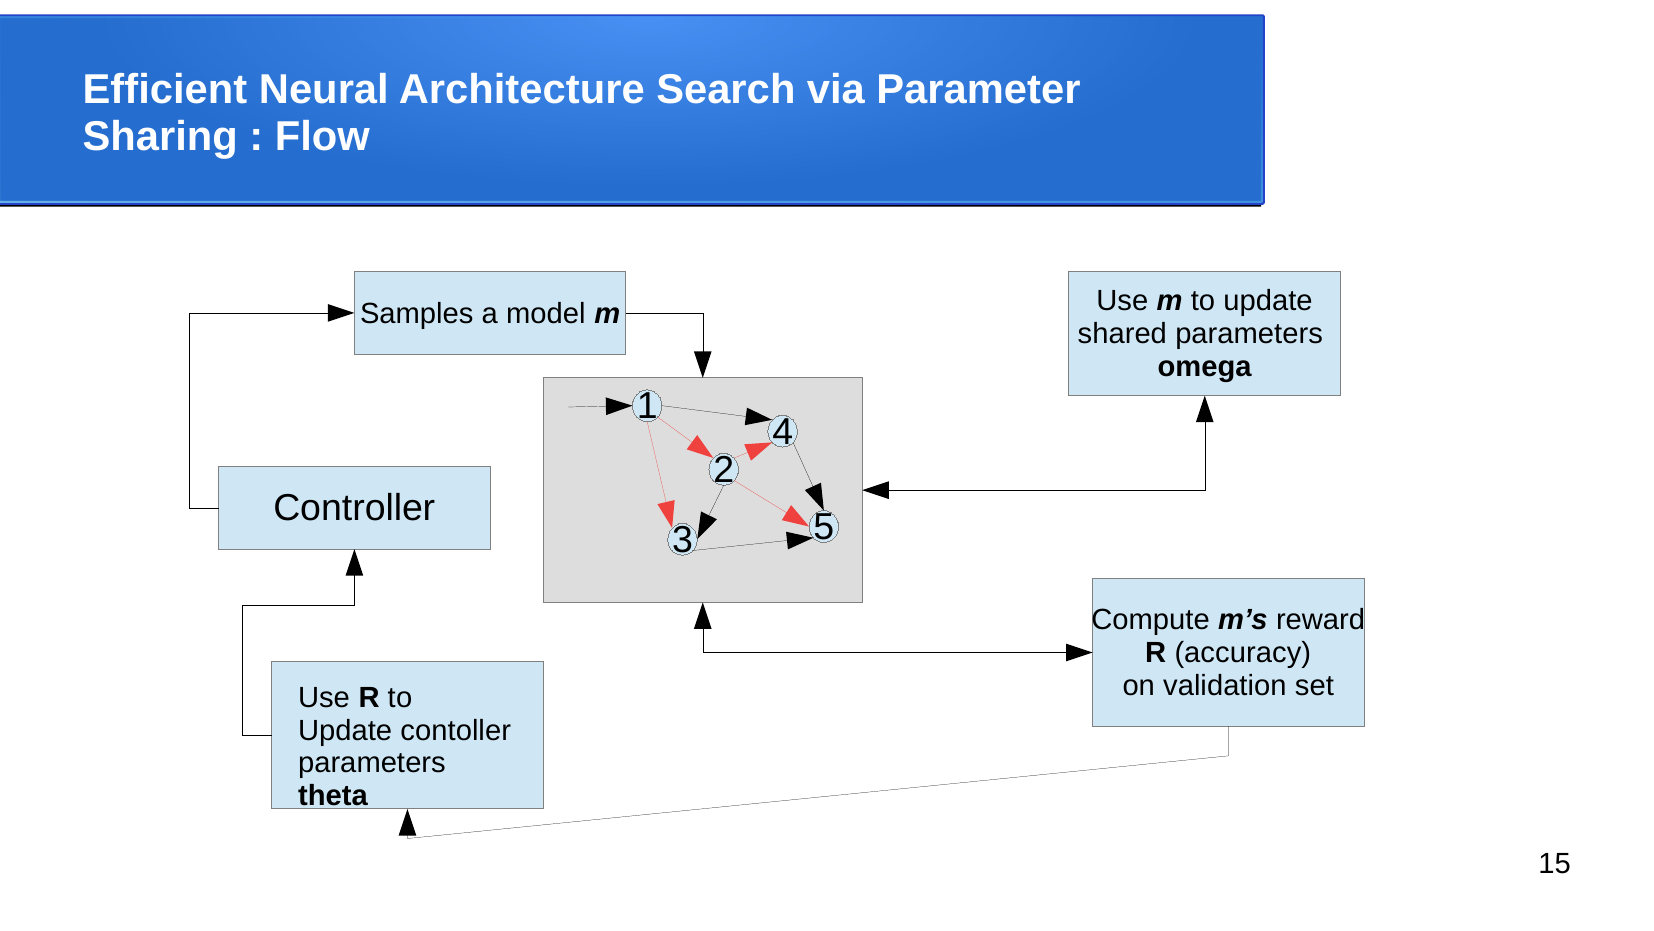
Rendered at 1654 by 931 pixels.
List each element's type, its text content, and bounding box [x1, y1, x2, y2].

text_box [271, 661, 544, 809]
title Efficient Neural Architecture Search via Parameter Sharing : Flow [82, 35, 1235, 189]
text_box Use R to Update contoller parameters theta [283, 673, 535, 820]
text_box 3 [667, 523, 698, 556]
text_box 5 [809, 510, 839, 543]
text_box Controller [218, 466, 491, 550]
text_box Compute m’s reward R (accuracy) on validation set [1092, 578, 1365, 727]
text_box 1 [632, 389, 662, 422]
text_box Samples a model m [354, 271, 626, 355]
text_box 2 [708, 453, 739, 486]
text_box 4 [767, 415, 798, 448]
text_box Use m to update shared parameters omega [1068, 271, 1341, 396]
text_box [543, 377, 863, 603]
